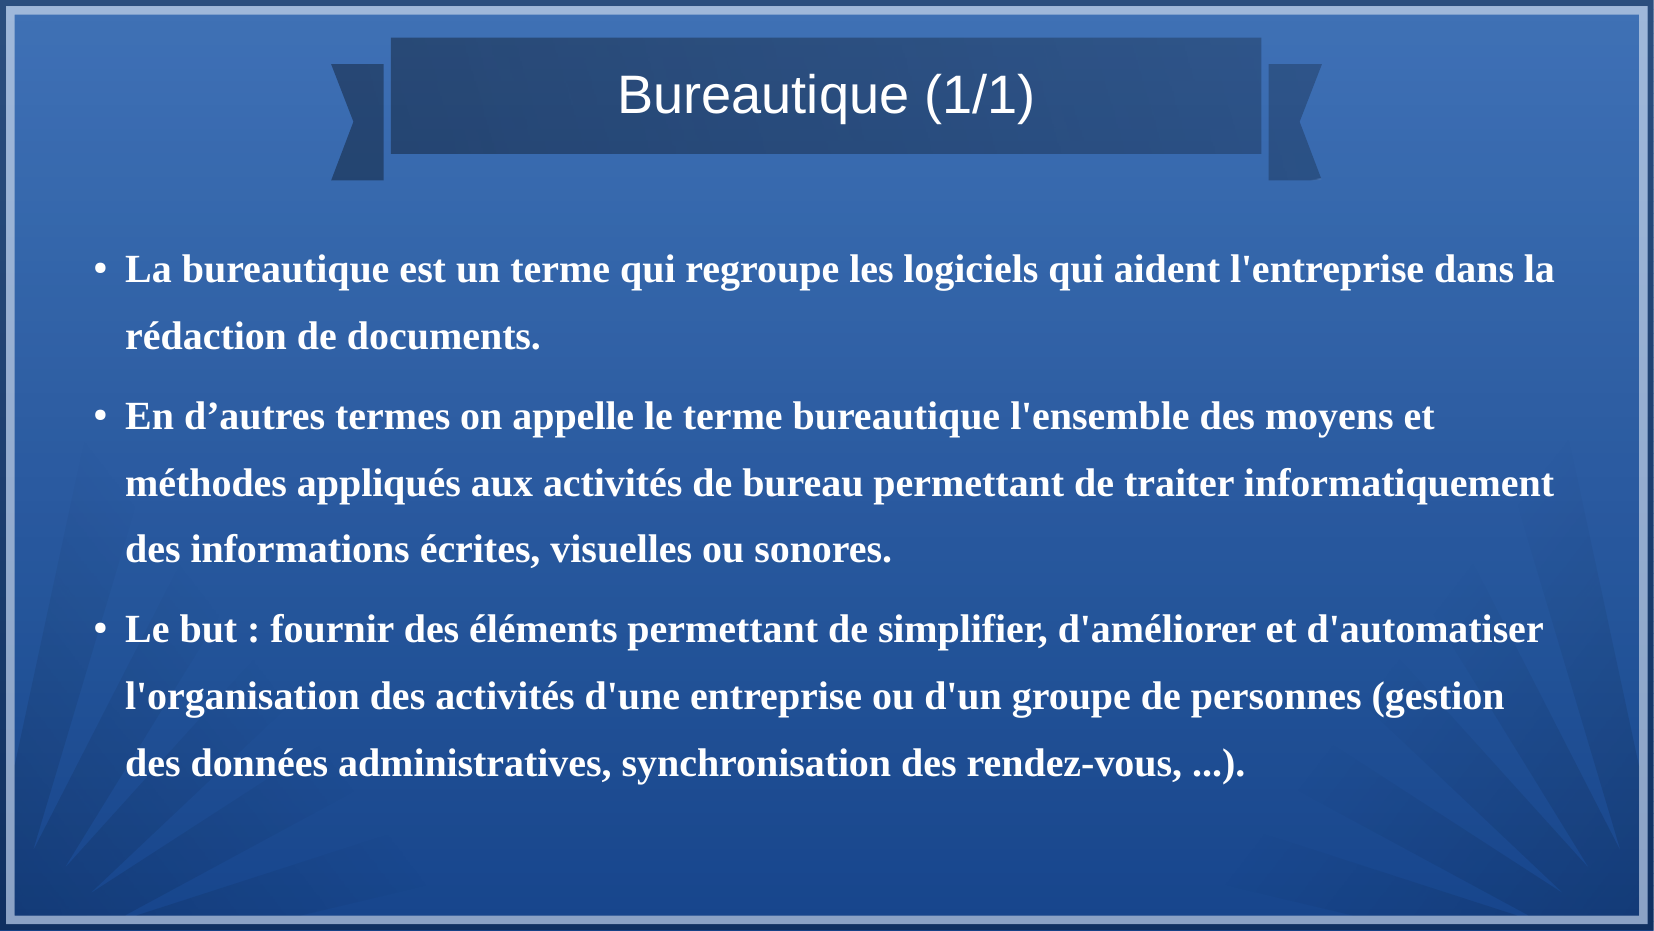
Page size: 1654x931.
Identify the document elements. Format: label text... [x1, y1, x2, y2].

title Bureautique (1/1) [389, 35, 1264, 154]
list La bureautique est un terme qui regroupe les logiciels qui aident l'entreprise dans la rédaction de documents. En d’autres termes on appelle le terme bureautique l'ensemble des moyens et méthodes appliqués aux activités de bureau permettant de traiter informatiquement des informations écrites, visuelles ou sonores. Le but : fournir des éléments permettant de simplifier, d'améliorer et d'automatiser l'organisation des activités d'une entreprise ou d'un groupe de personnes (gestion des données administratives, synchronisation des rendez-vous, ...). [82, 224, 1571, 848]
